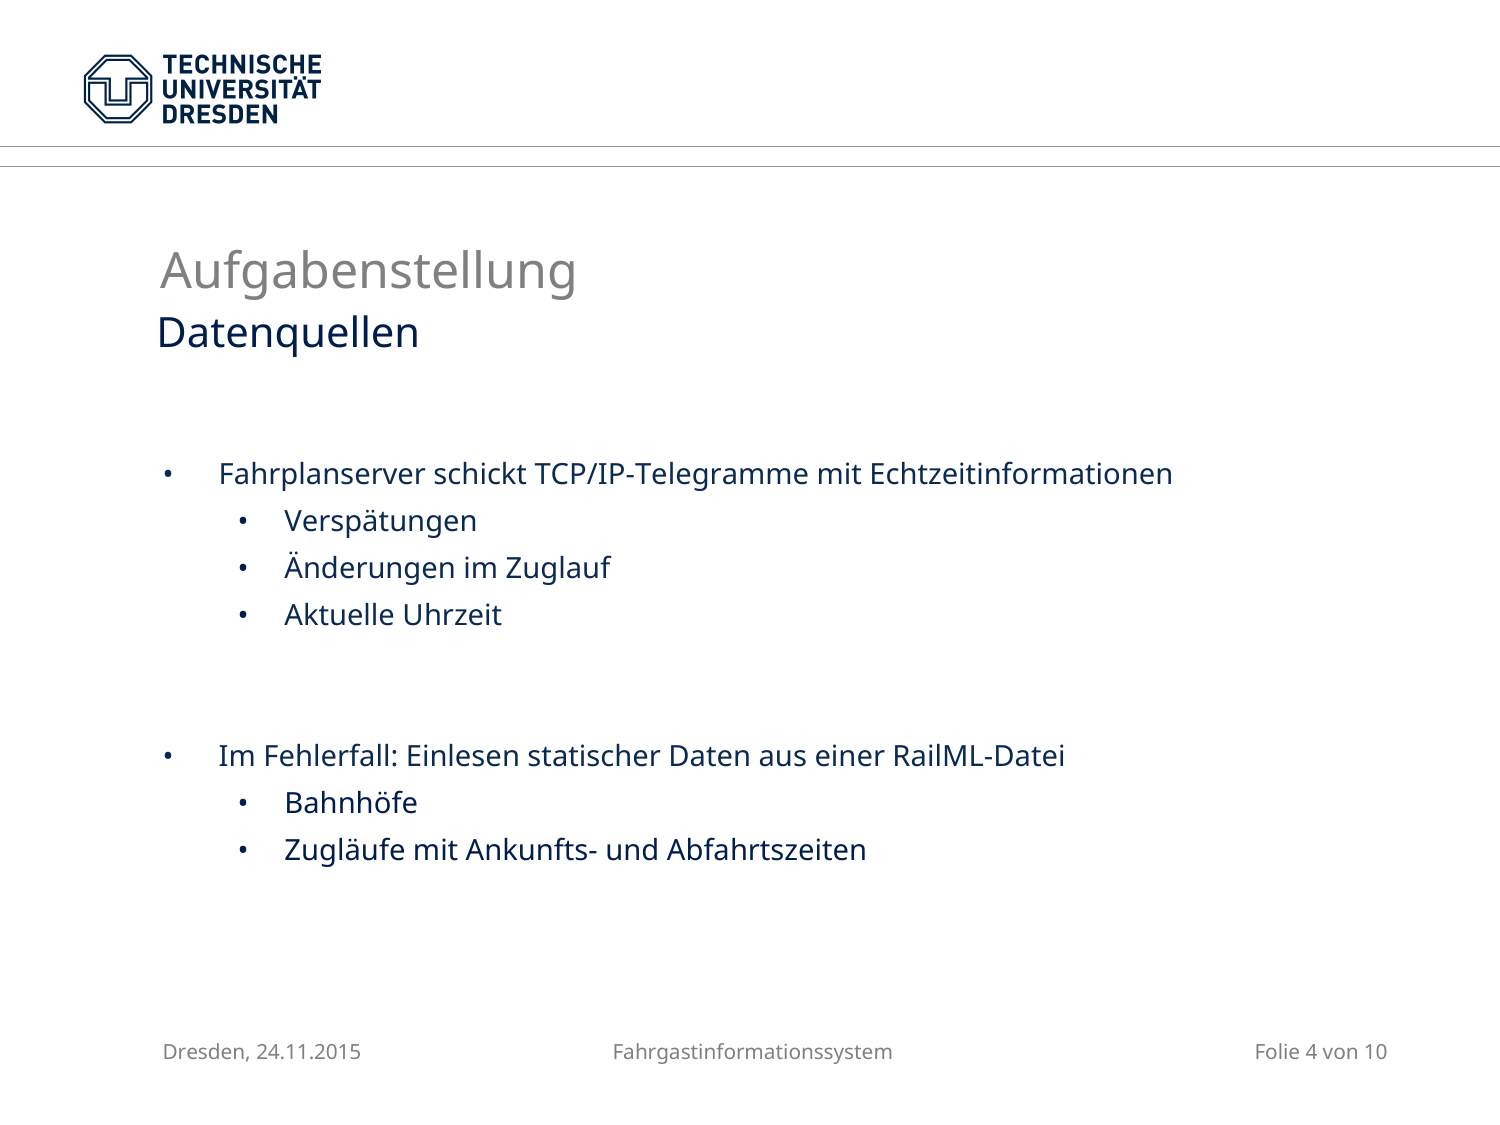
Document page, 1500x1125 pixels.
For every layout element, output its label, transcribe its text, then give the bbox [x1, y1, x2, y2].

text_box Datenquellen [156, 299, 1388, 363]
title Aufgabenstellung [160, 230, 1392, 307]
list Fahrplanserver schickt TCP/IP-Telegramme mit Echtzeitinformationen Verspätungen Änderungen im Zuglauf Aktuelle Uhrzeit Im Fehlerfall: Einlesen statischer Daten aus einer RailML-Datei Bahnhöfe Zugläufe mit Ankunfts- und Abfahrtszeiten [162, 387, 1388, 963]
picture [83, 54, 321, 124]
